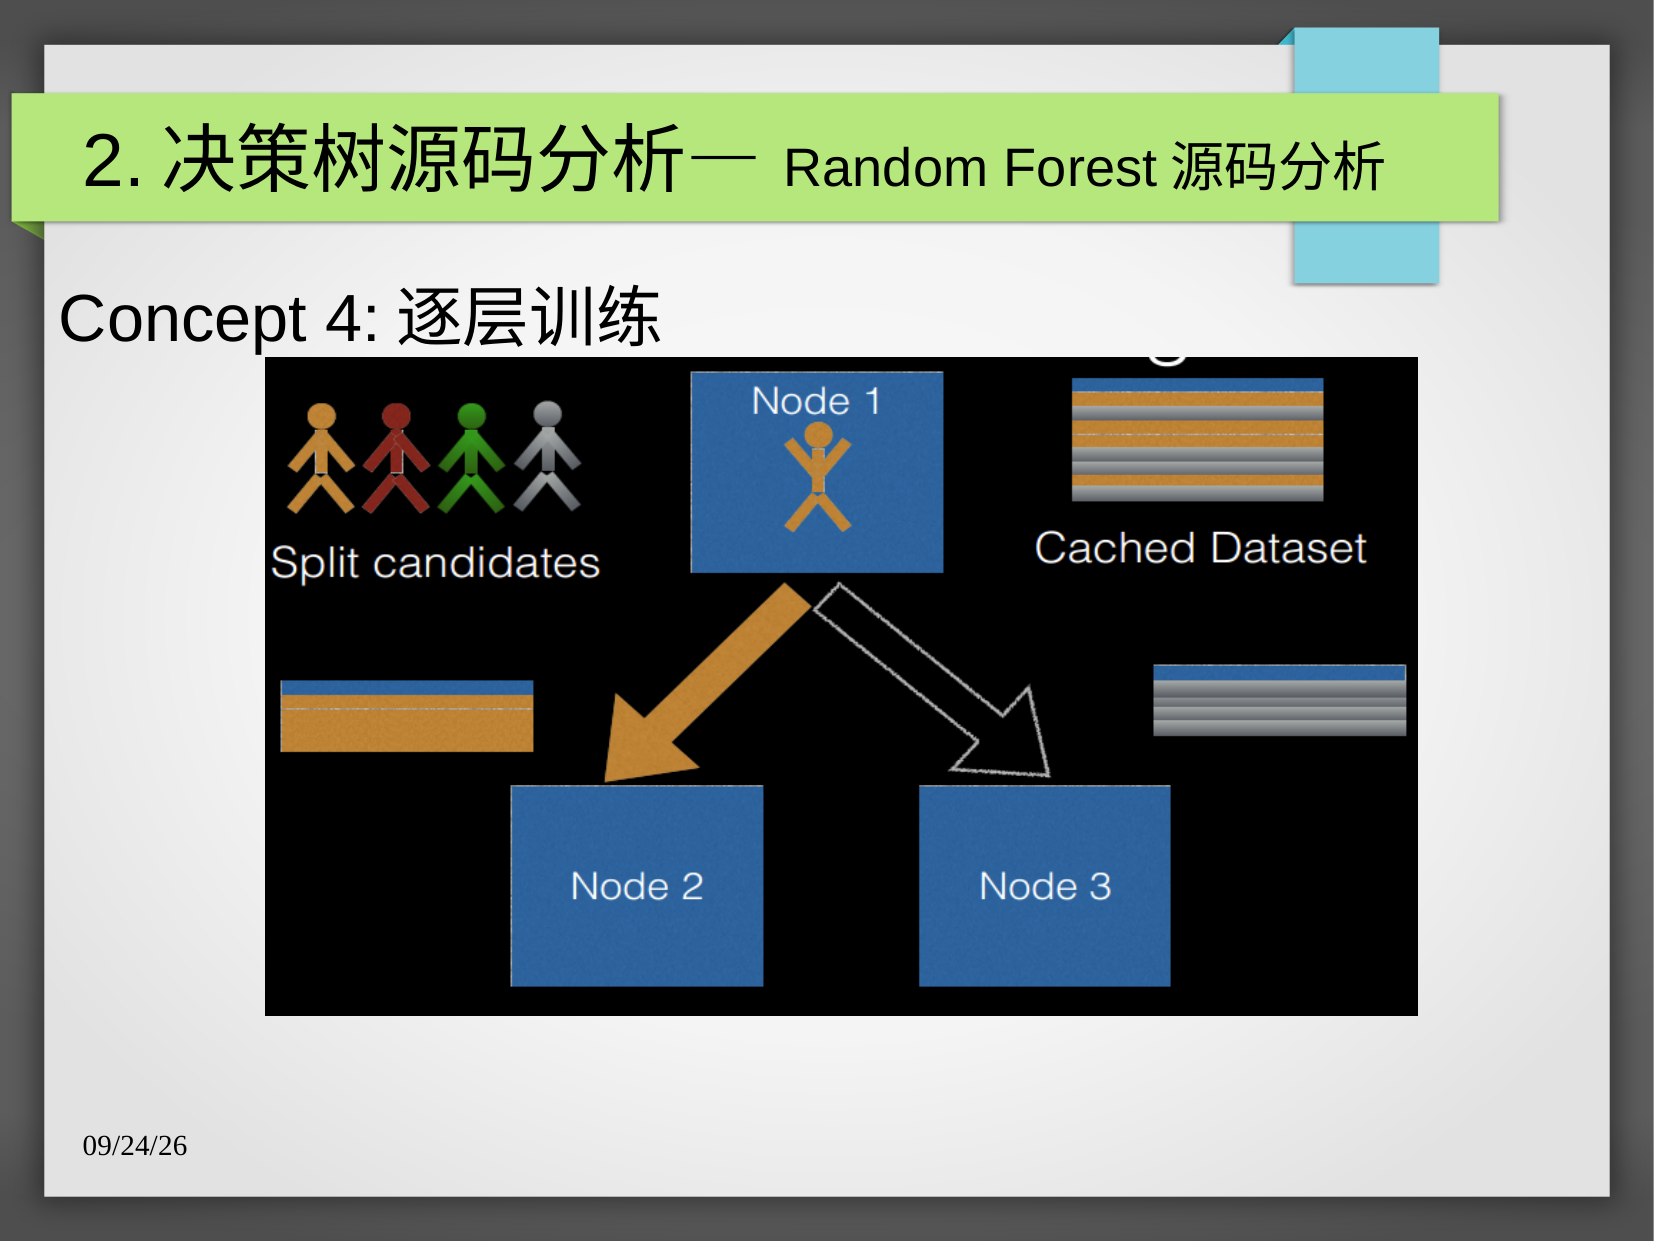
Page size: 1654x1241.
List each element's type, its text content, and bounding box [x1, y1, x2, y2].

title 2.决策树源码分析—Random Forest源码分析 [82, 94, 1406, 213]
subtitle Concept 4:逐层训练 [59, 259, 1548, 440]
picture [0, 0, 1654, 1241]
